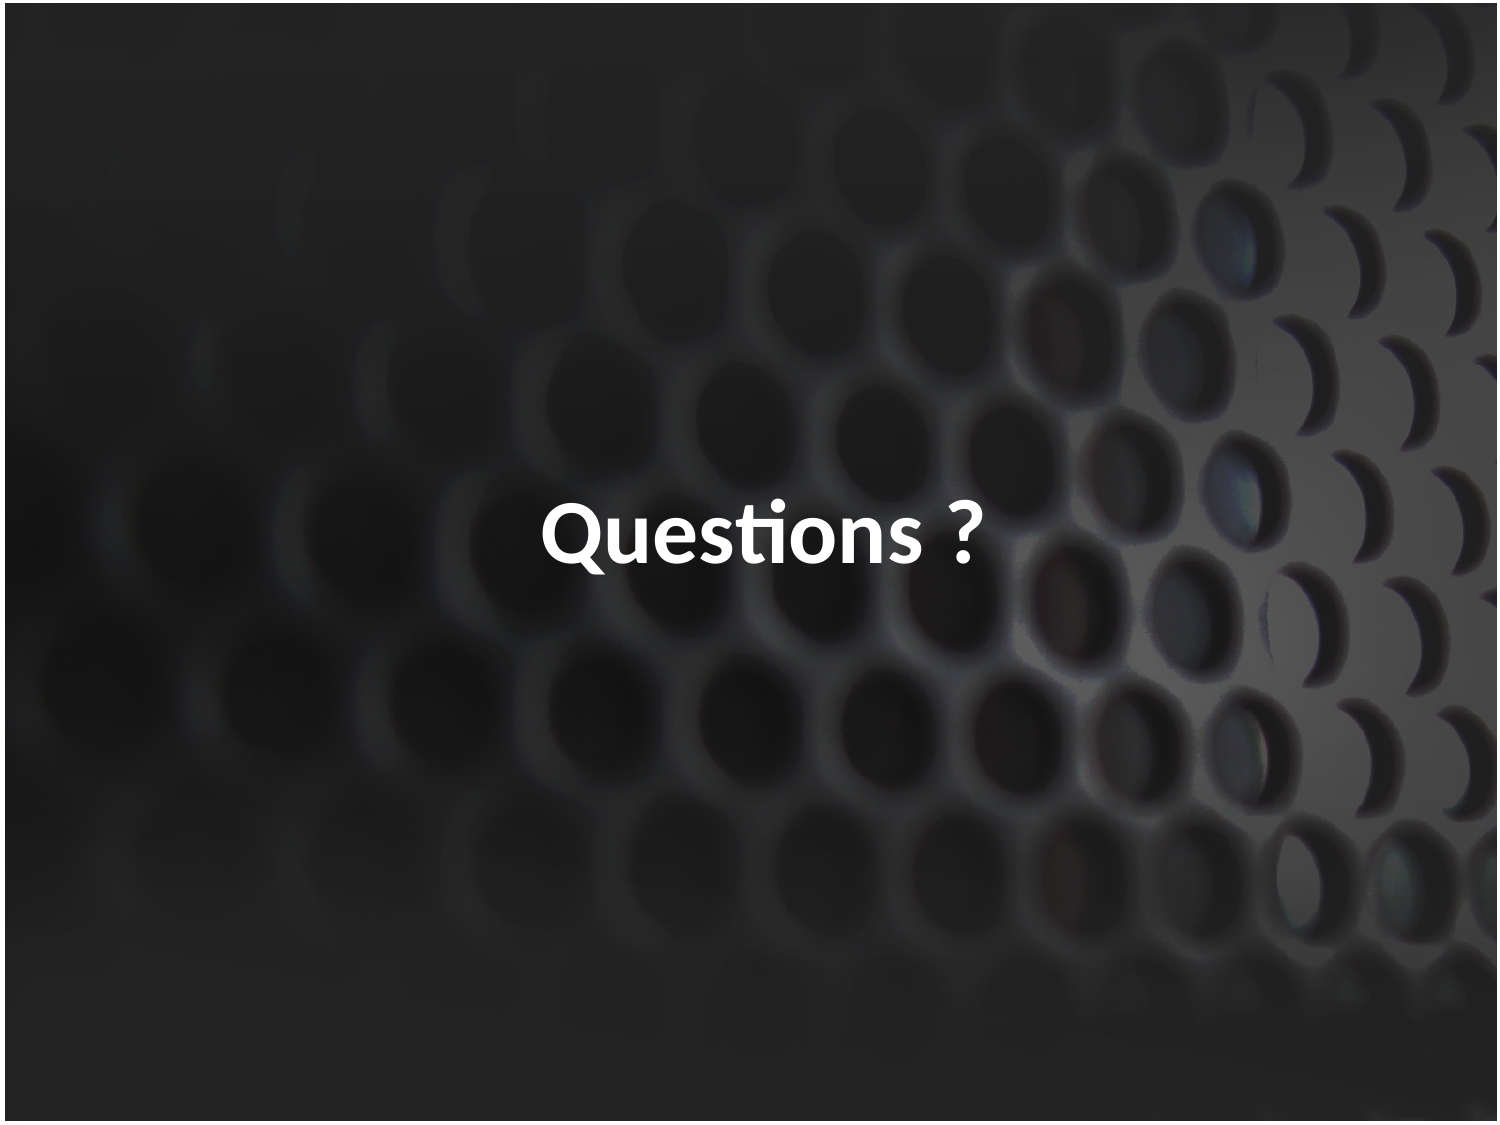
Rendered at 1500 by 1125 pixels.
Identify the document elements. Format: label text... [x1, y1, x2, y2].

picture [0, 0, 1500, 1125]
title Questions ? [88, 446, 1439, 635]
